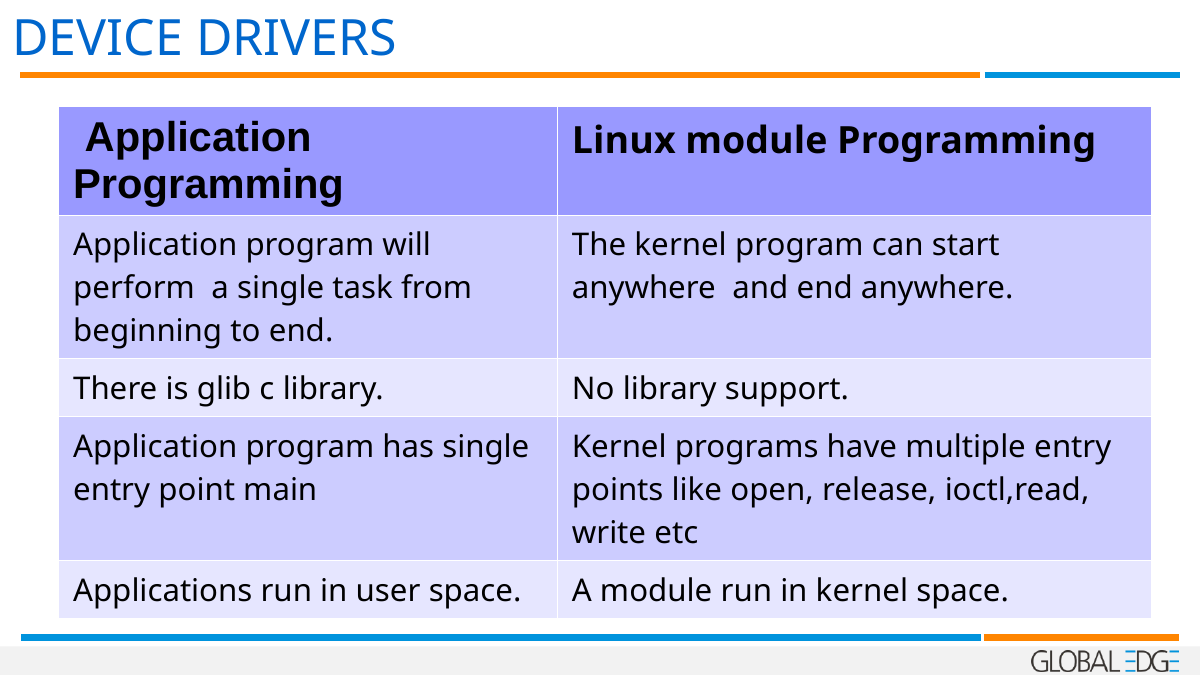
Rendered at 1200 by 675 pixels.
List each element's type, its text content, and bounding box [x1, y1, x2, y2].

table_cell Kernel programs have multiple entry points like open, release, ioctl,read, write etc [558, 417, 1151, 560]
table_header Linux module Programming [558, 107, 1151, 215]
table_cell The kernel program can start anywhere and end anywhere. [558, 216, 1151, 358]
table_cell A module run in kernel space. [558, 561, 1151, 618]
table_header Application Programming [59, 107, 557, 215]
table_cell No library support. [558, 359, 1151, 416]
table_cell Applications run in user space. [59, 561, 557, 618]
table_cell Application program has single entry point main [59, 417, 557, 560]
picture [1031, 650, 1179, 672]
title DEVICE DRIVERS [12, 6, 1088, 66]
table_cell There is glib c library. [59, 359, 557, 416]
table_cell Application program will perform a single task from beginning to end. [59, 216, 557, 358]
